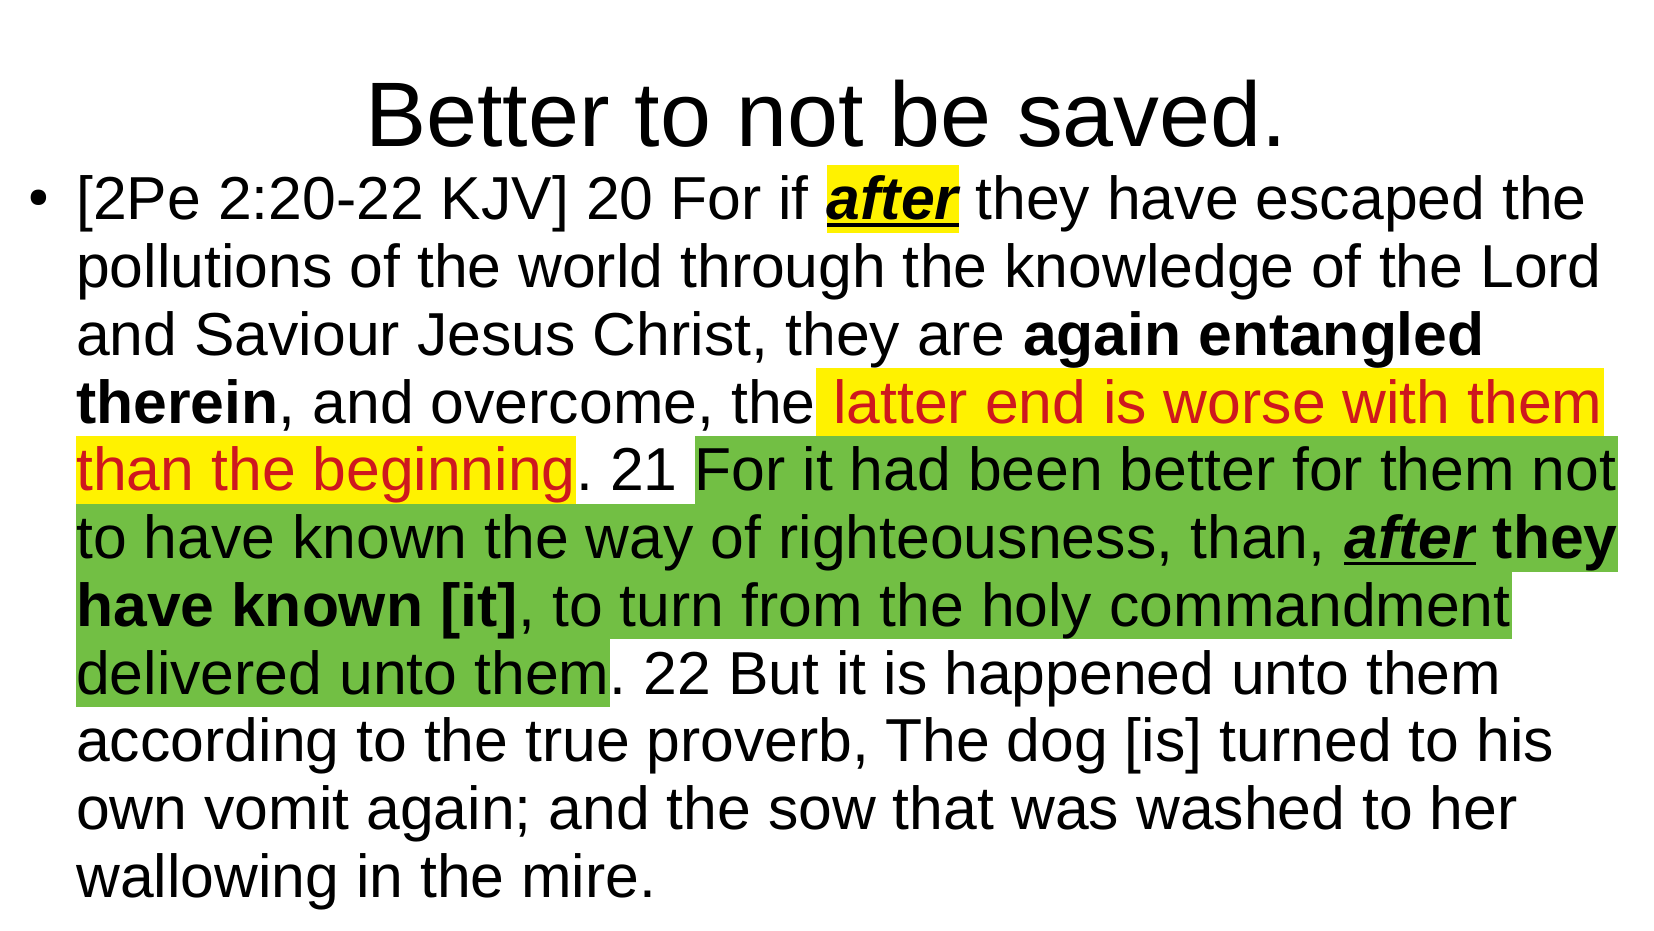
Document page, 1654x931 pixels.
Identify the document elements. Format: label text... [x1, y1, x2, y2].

list [2Pe 2:20-22 KJV] 20 For if after they have escaped the pollutions of the world through the knowledge of the Lord and Saviour Jesus Christ, they are again entangled therein, and overcome, the latter end is worse with them than the beginning. 21 For it had been better for them not to have known the way of righteousness, than, after they have known [it], to turn from the holy commandment delivered unto them. 22 But it is happened unto them according to the true proverb, The dog [is] turned to his own vomit again; and the sow that was washed to her wallowing in the mire. [11, 165, 1647, 916]
title Better to not be saved. [82, 37, 1571, 165]
